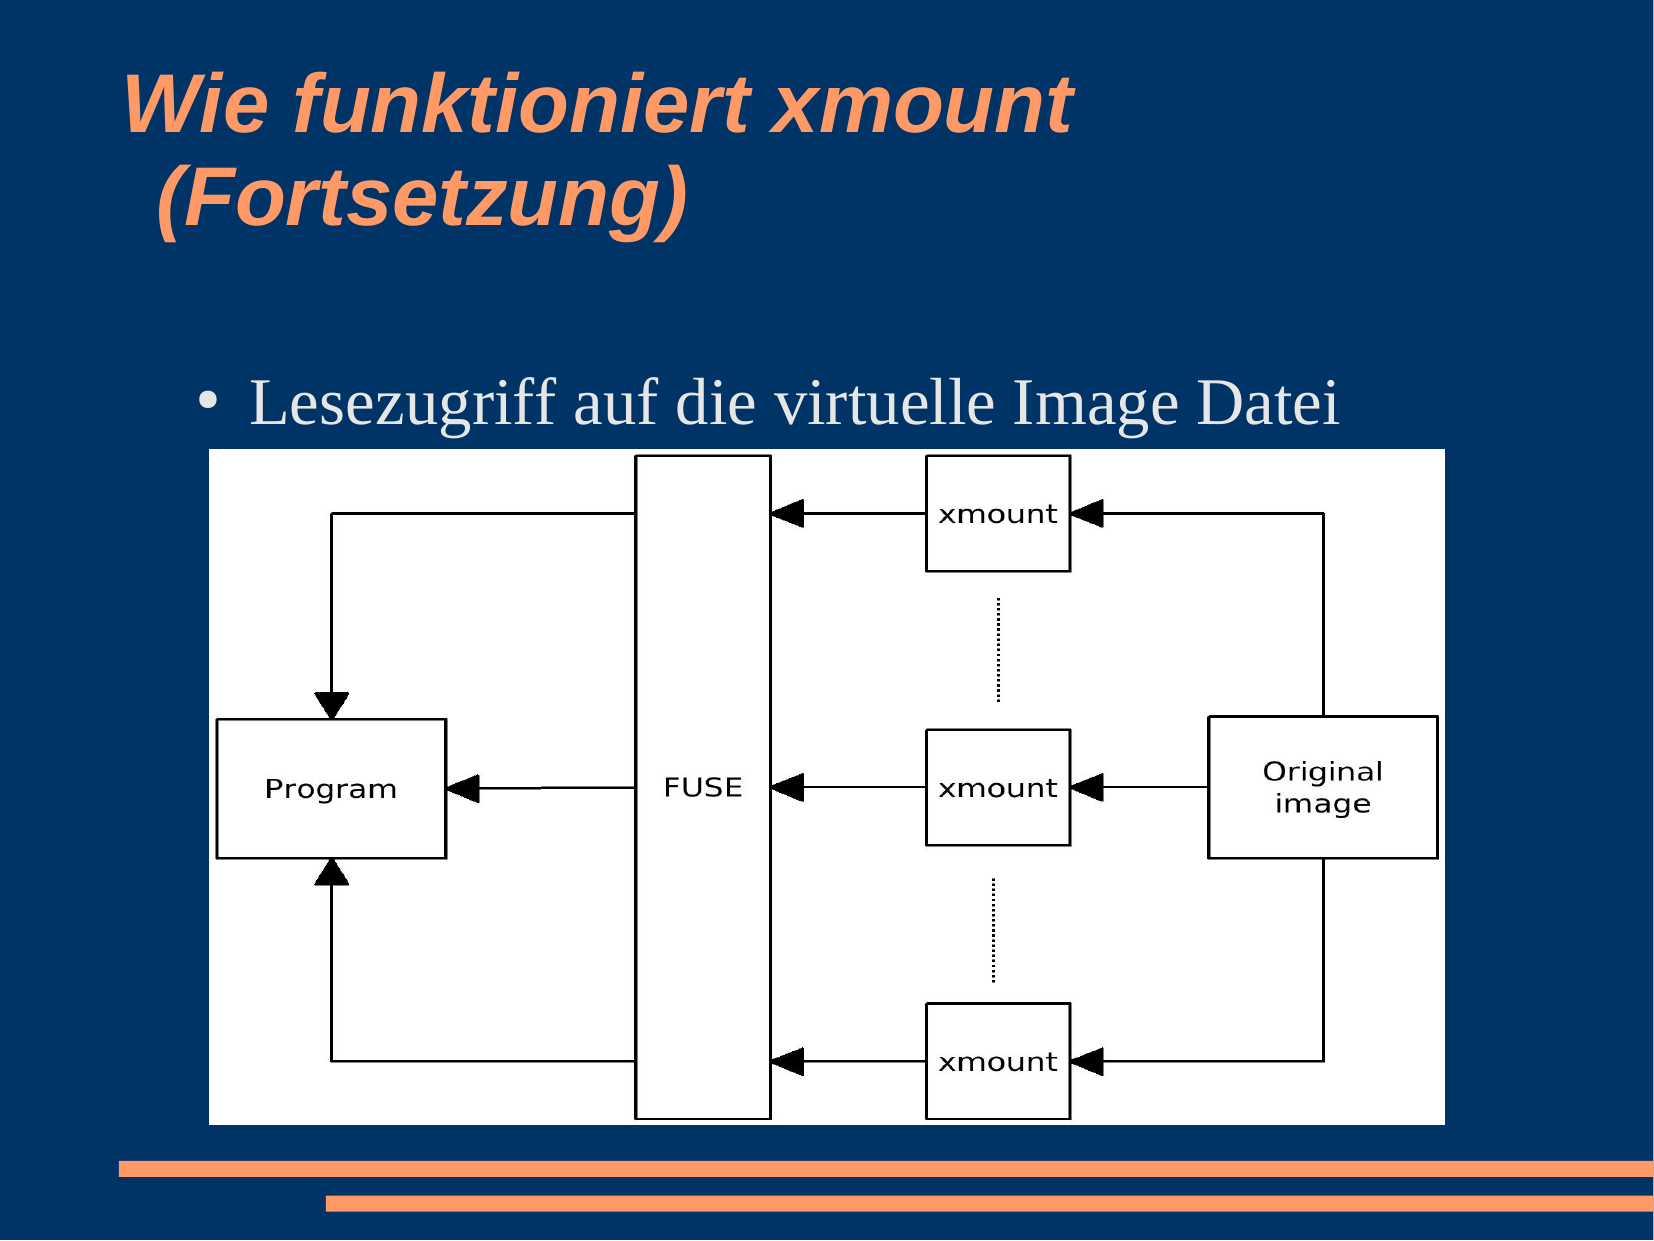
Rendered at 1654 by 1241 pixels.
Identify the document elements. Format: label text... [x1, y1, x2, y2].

title Wie funktioniert xmount (Fortsetzung) [121, 46, 1534, 254]
list Lesezugriff auf die virtuelle Image Datei [178, 364, 1570, 526]
picture [209, 449, 1445, 1126]
